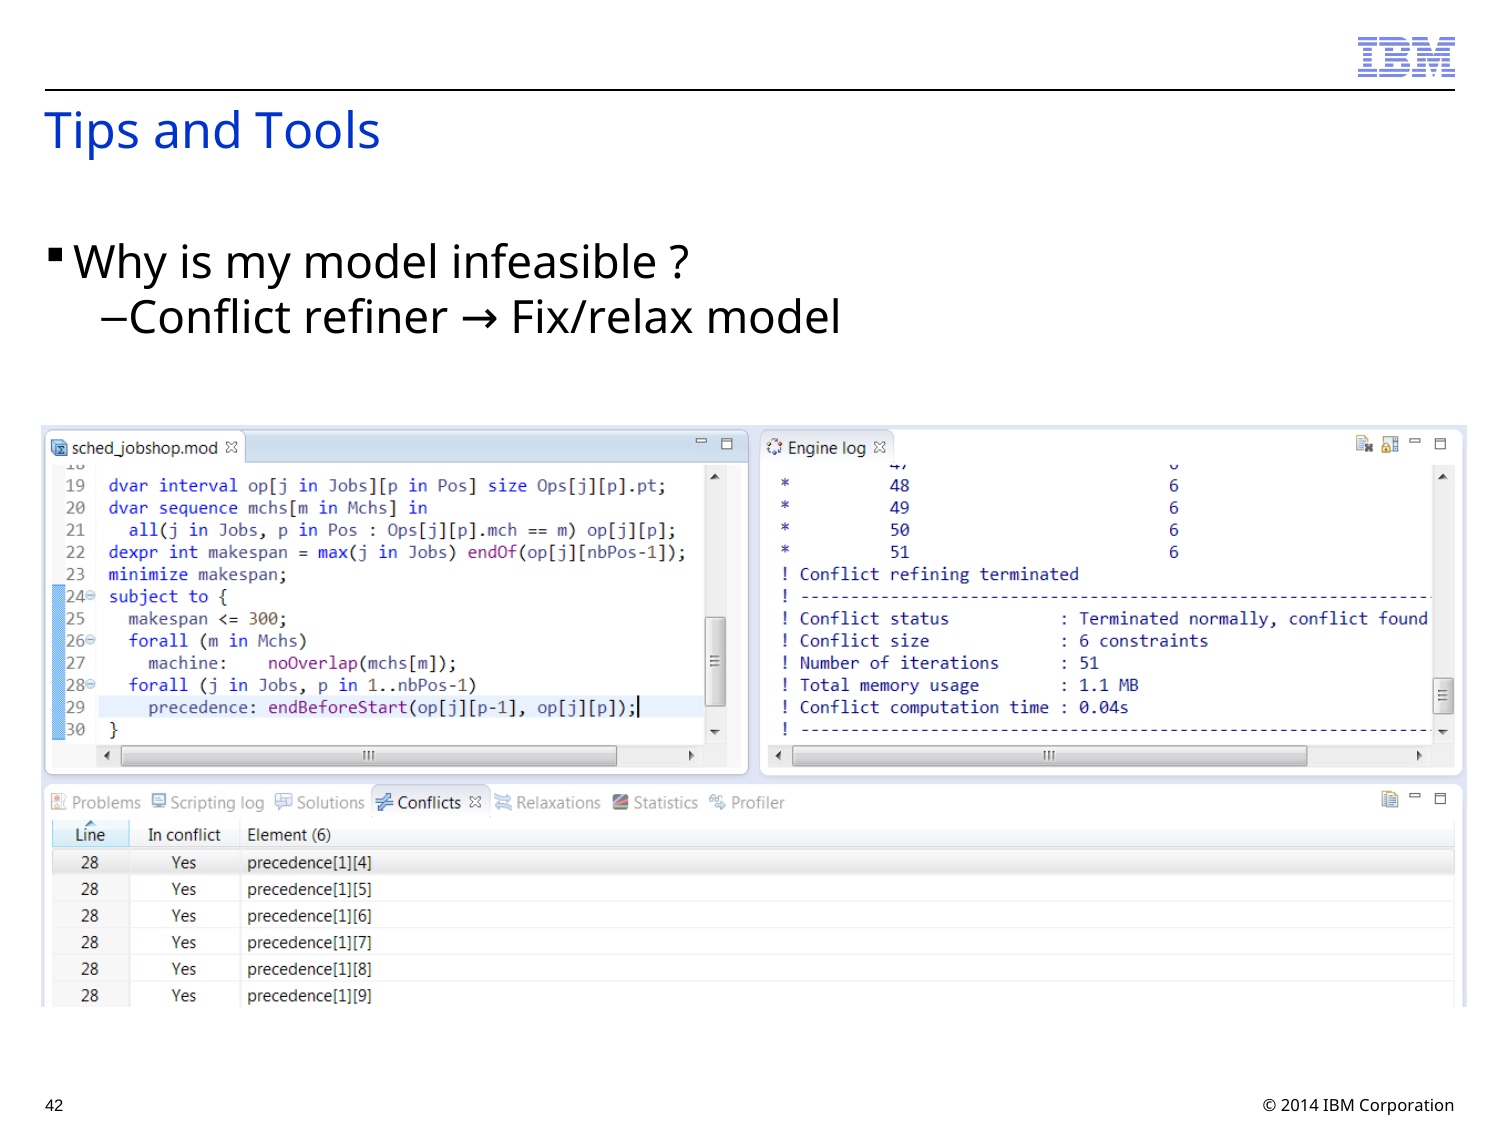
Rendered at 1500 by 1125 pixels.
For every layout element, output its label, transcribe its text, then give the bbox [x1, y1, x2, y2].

list Why is my model infeasible ? Conflict refiner → Fix/relax model [29, 224, 1426, 661]
title Tips and Tools [29, 97, 1500, 203]
picture [41, 425, 1467, 1007]
picture [1358, 37, 1455, 77]
